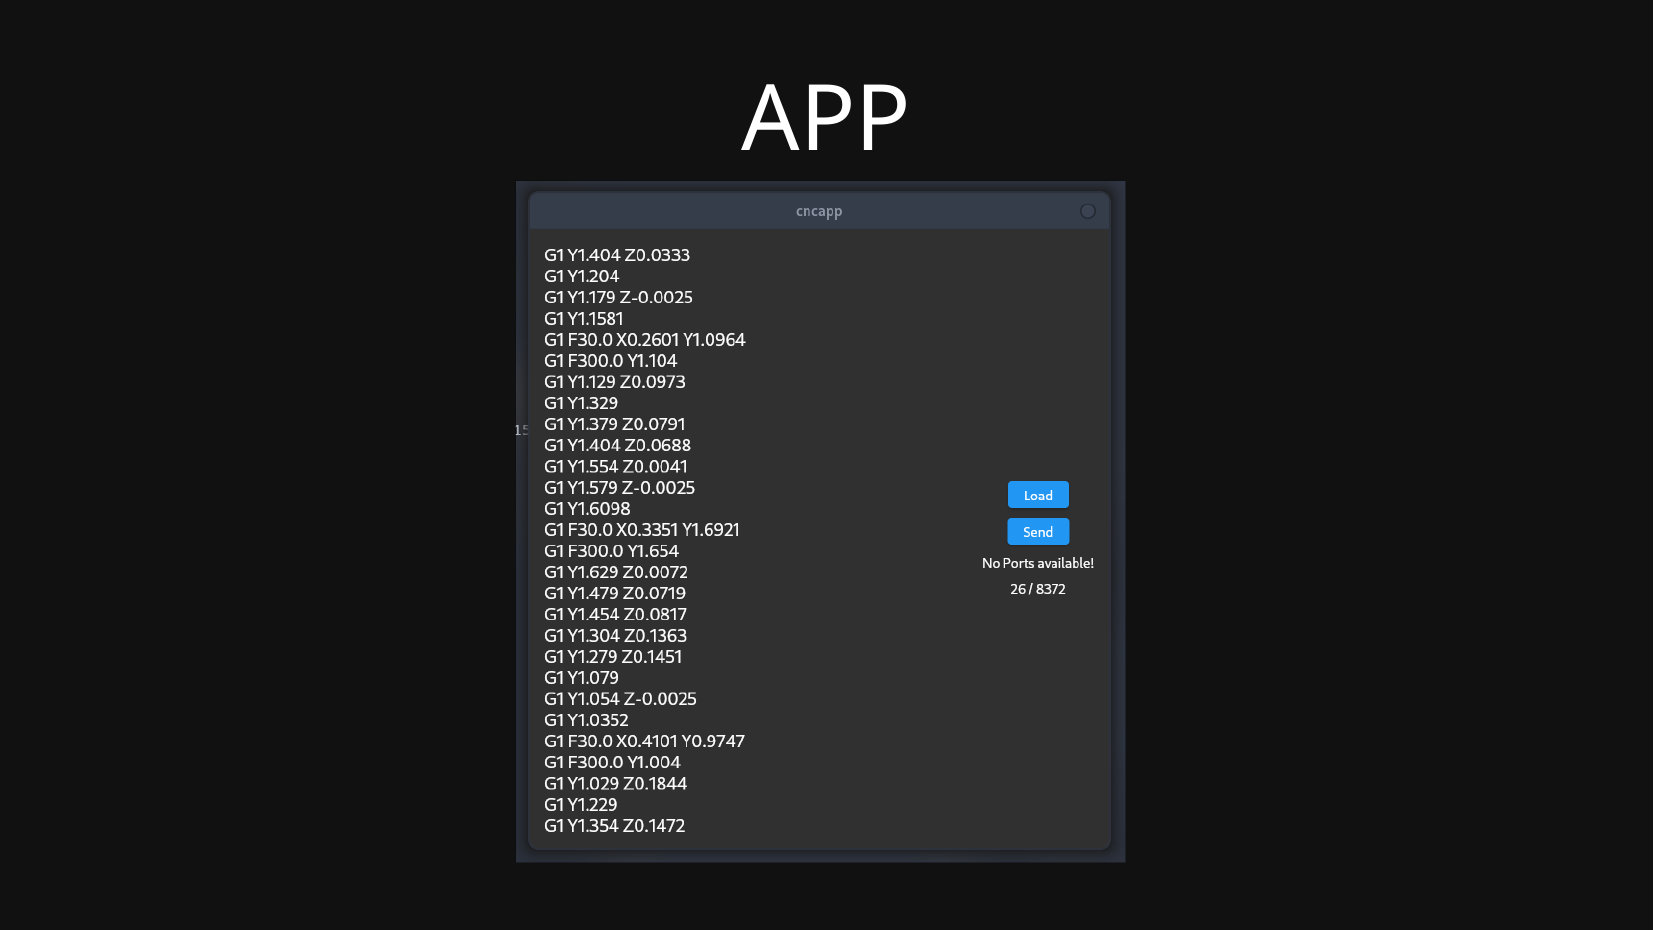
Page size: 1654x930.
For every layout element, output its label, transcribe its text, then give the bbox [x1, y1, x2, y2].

picture [515, 180, 1126, 863]
title APP [82, 37, 1571, 193]
